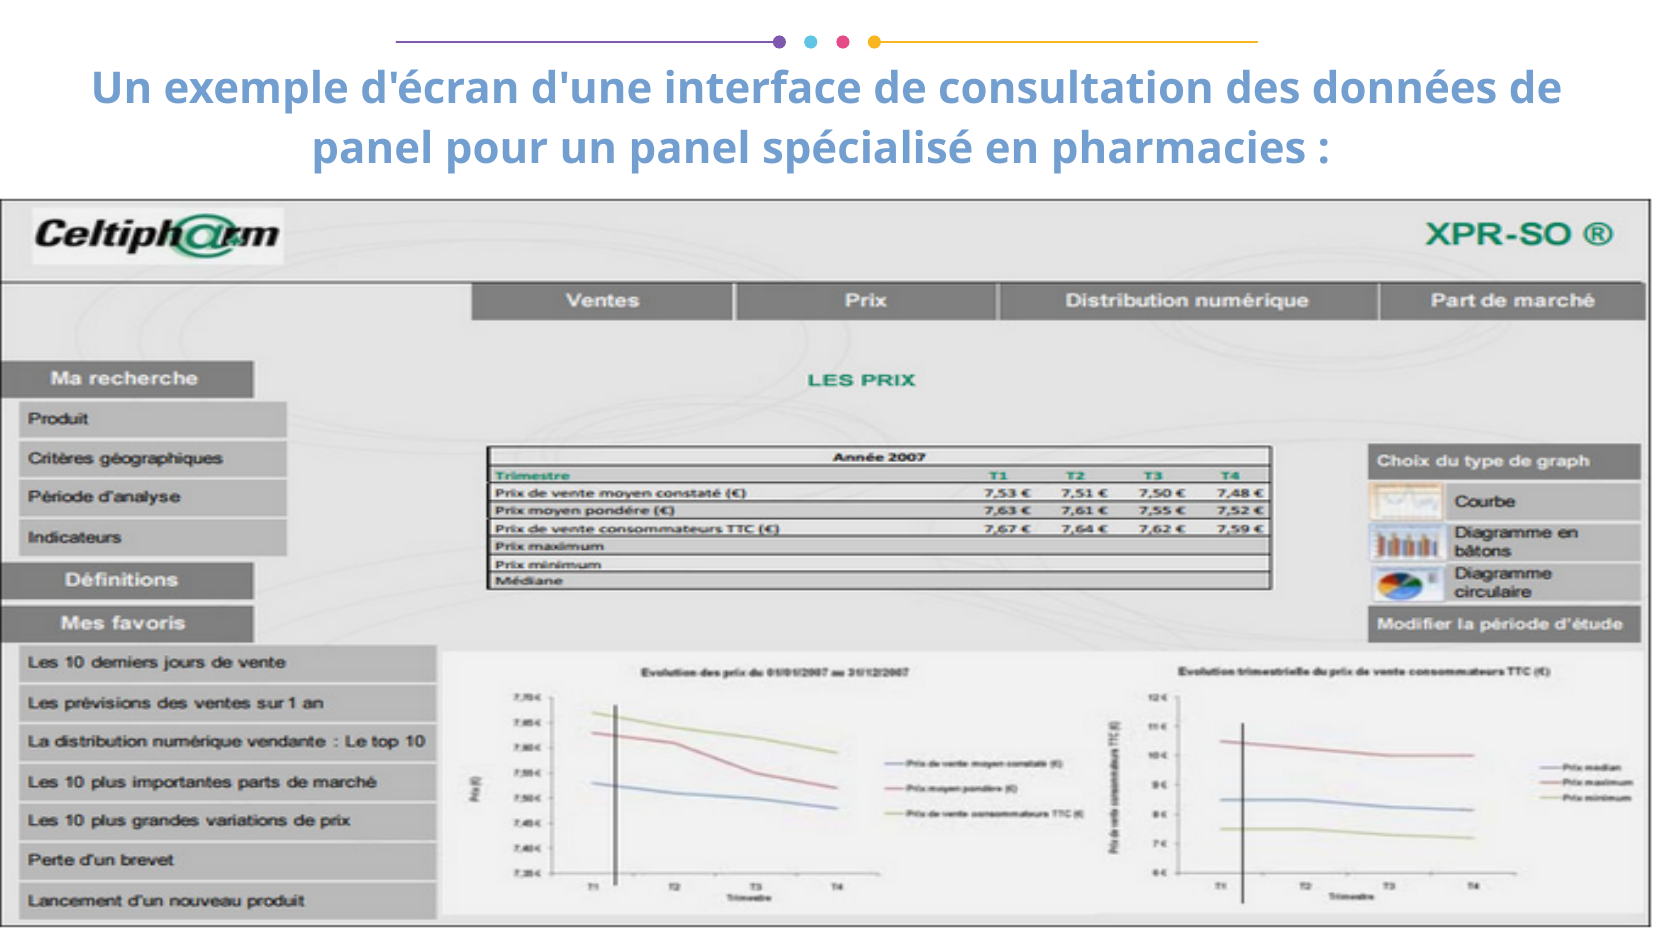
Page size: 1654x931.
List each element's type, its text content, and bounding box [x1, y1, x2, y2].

title Un exemple d'écran d'une interface de consultation des données de panel pour un panel spécialisé en pharmacies : [82, 39, 1571, 194]
picture [0, 194, 1654, 931]
